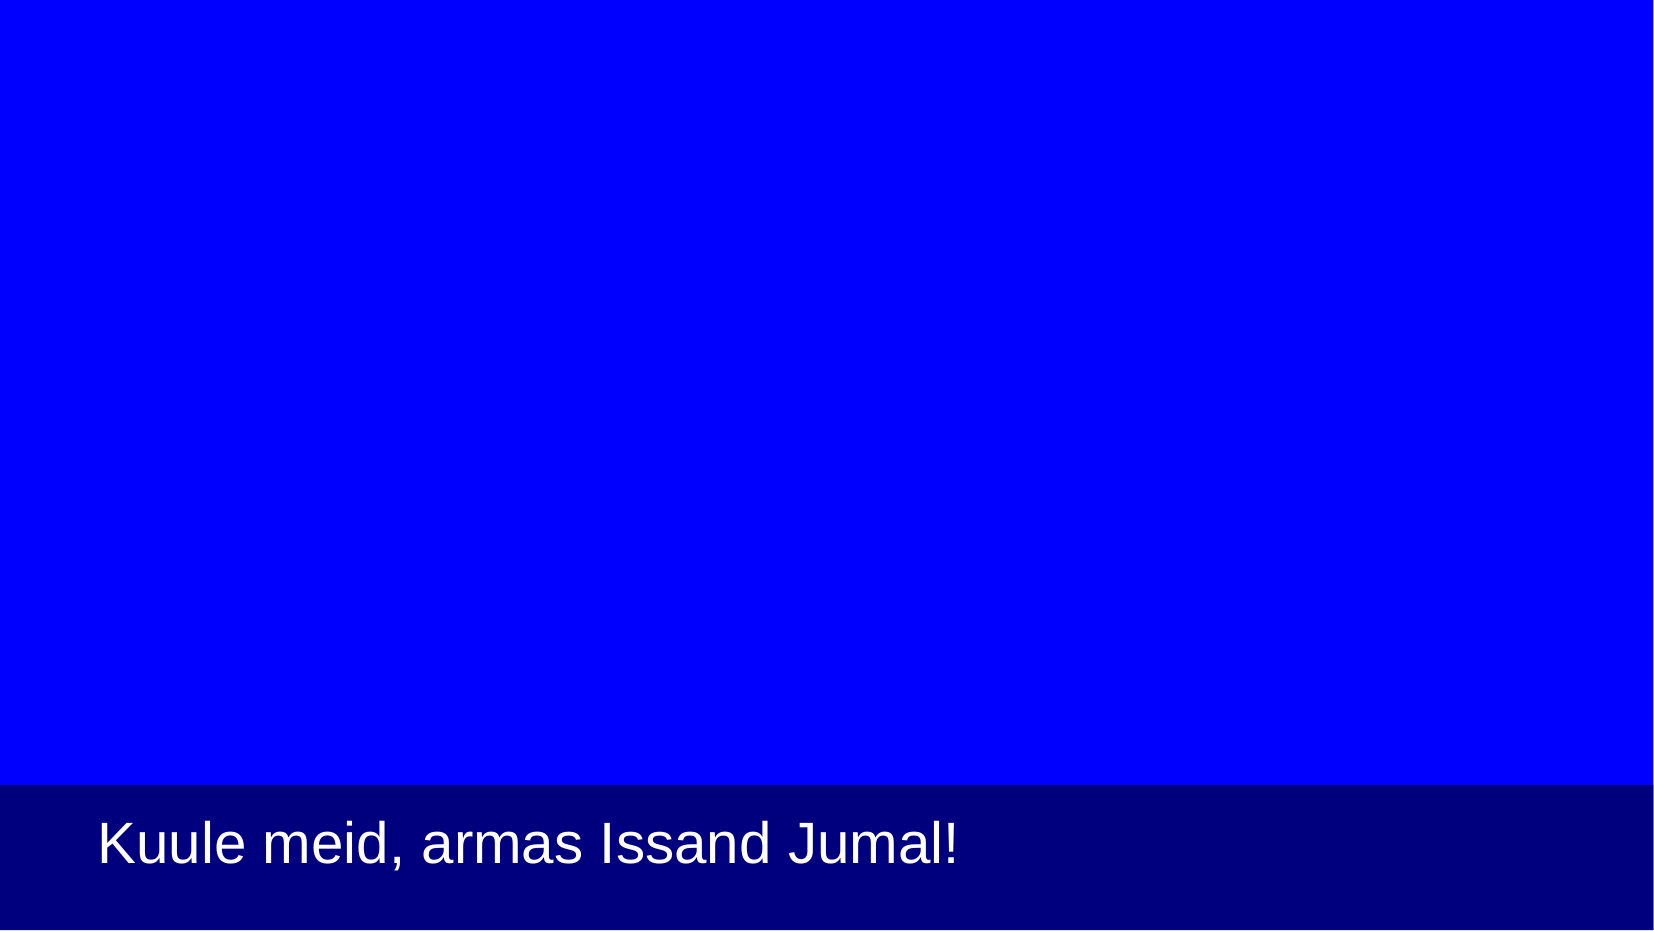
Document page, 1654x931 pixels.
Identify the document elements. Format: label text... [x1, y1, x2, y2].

text_box [0, 784, 1654, 931]
text_box Kuule meid, armas Issand Jumal! [82, 608, 1571, 884]
